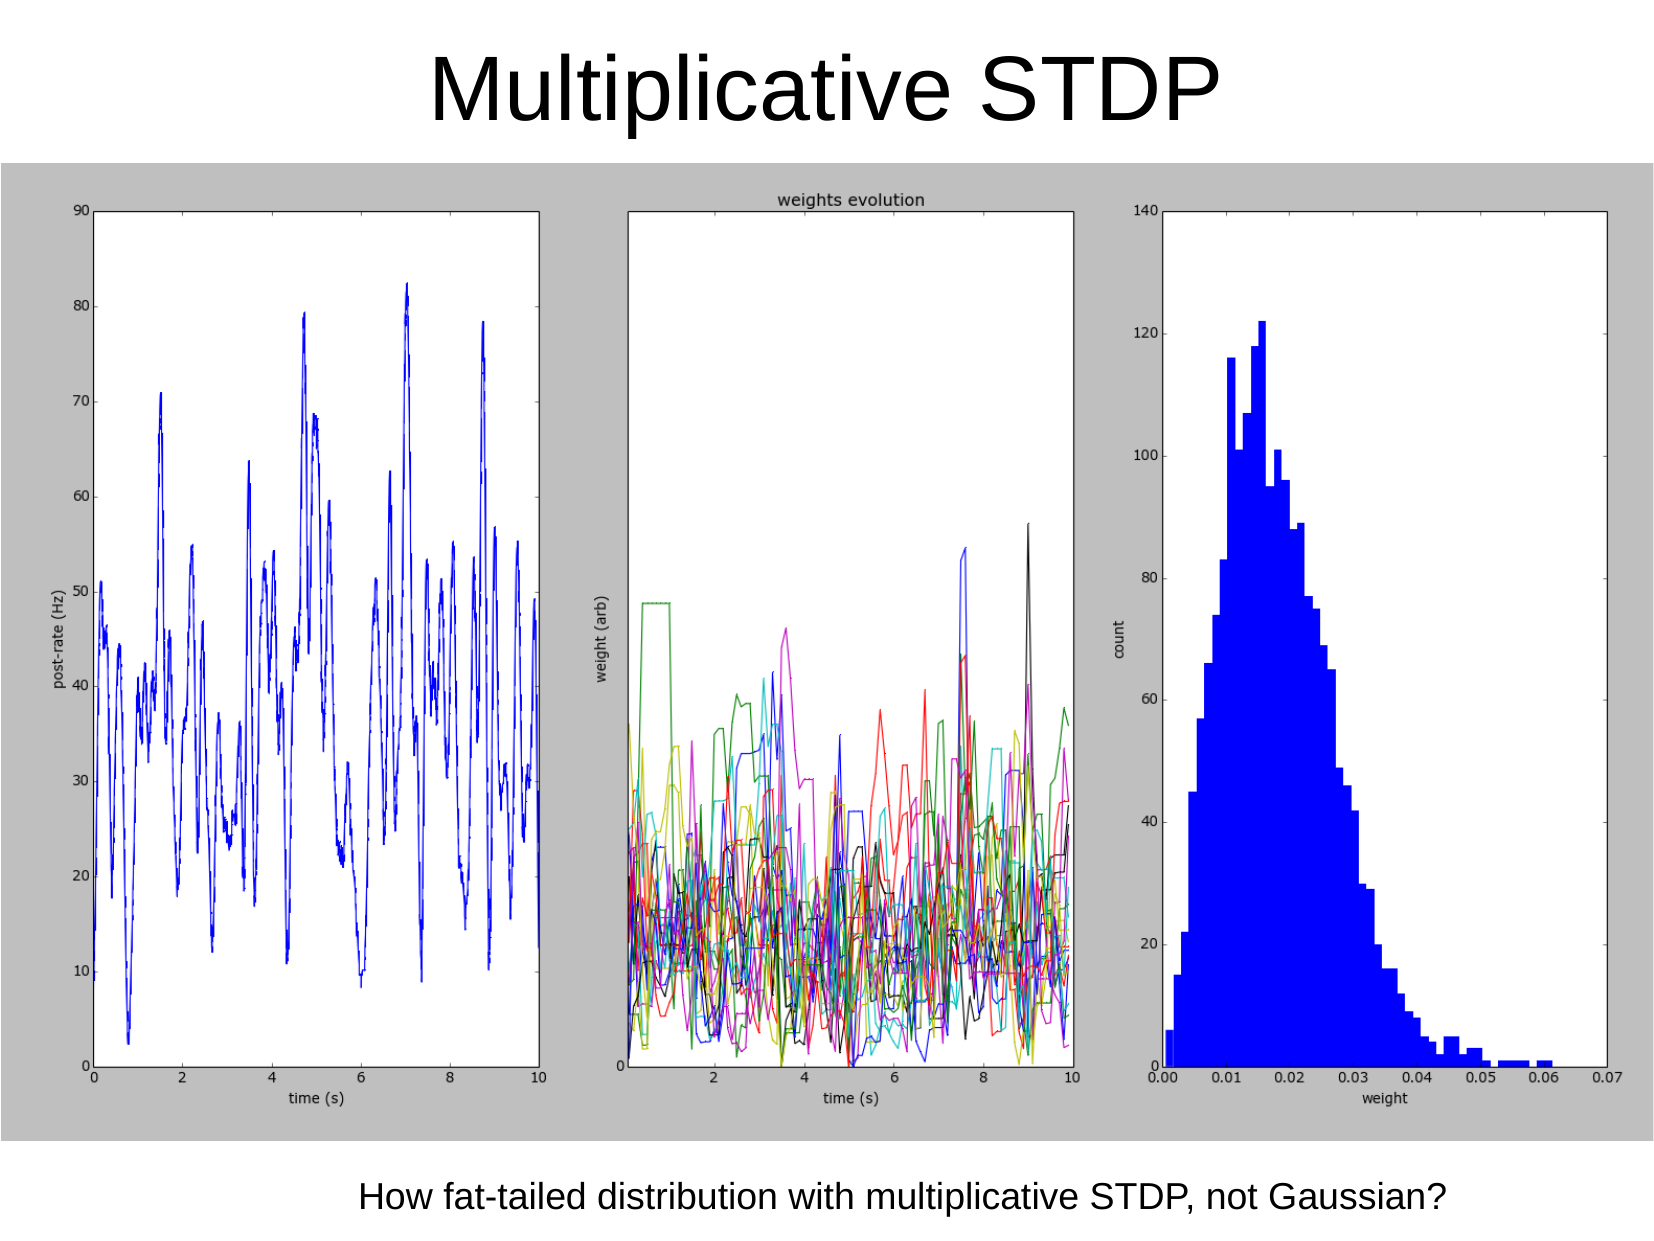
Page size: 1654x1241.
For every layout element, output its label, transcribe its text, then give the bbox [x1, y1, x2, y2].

title Multiplicative STDP [82, 0, 1571, 163]
picture [1, 163, 1654, 1141]
text_box How fat-tailed distribution with multiplicative STDP, not Gaussian? [343, 1167, 1463, 1225]
